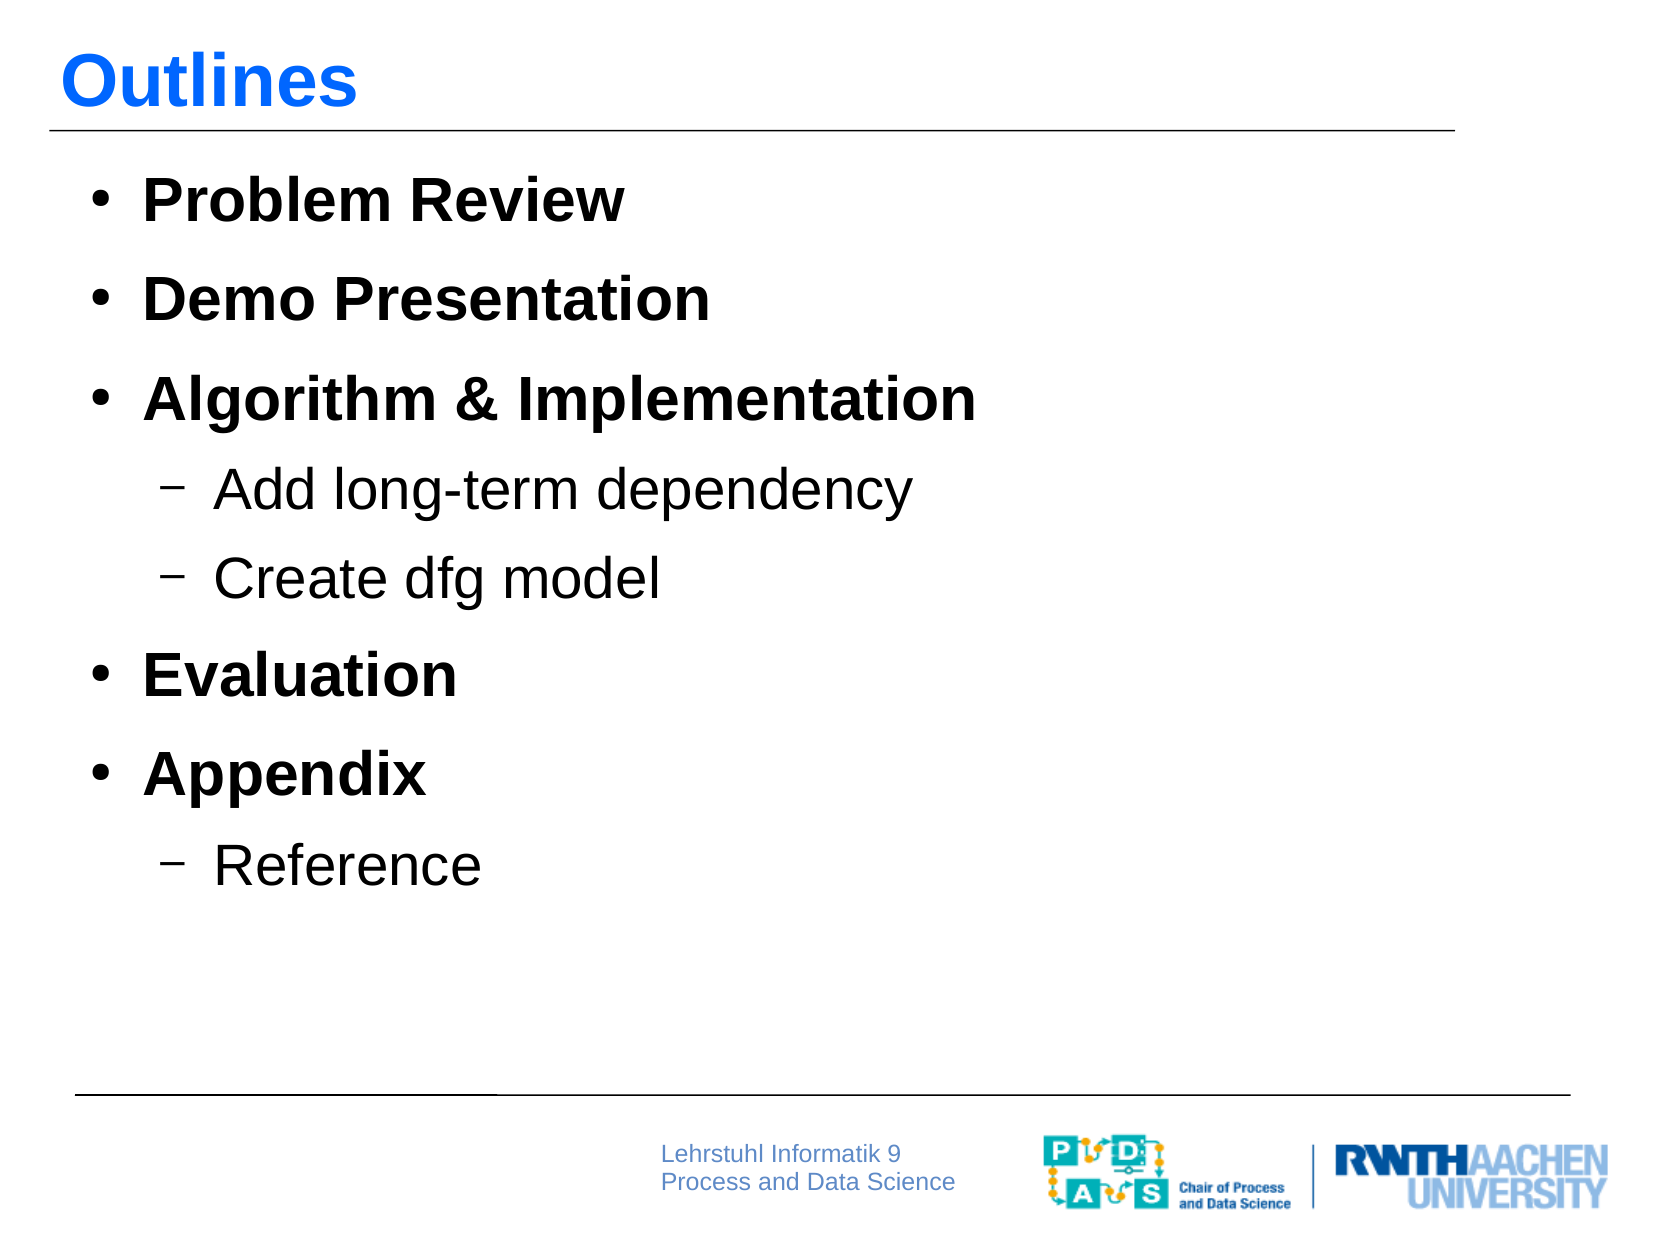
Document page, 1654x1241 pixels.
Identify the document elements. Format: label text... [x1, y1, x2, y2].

picture [1005, 1090, 1647, 1241]
list Problem Review Demo Presentation Algorithm & Implementation Add long-term dependency Create dfg model Evaluation Appendix Reference [71, 165, 1561, 1021]
title Outlines [60, 30, 1549, 131]
